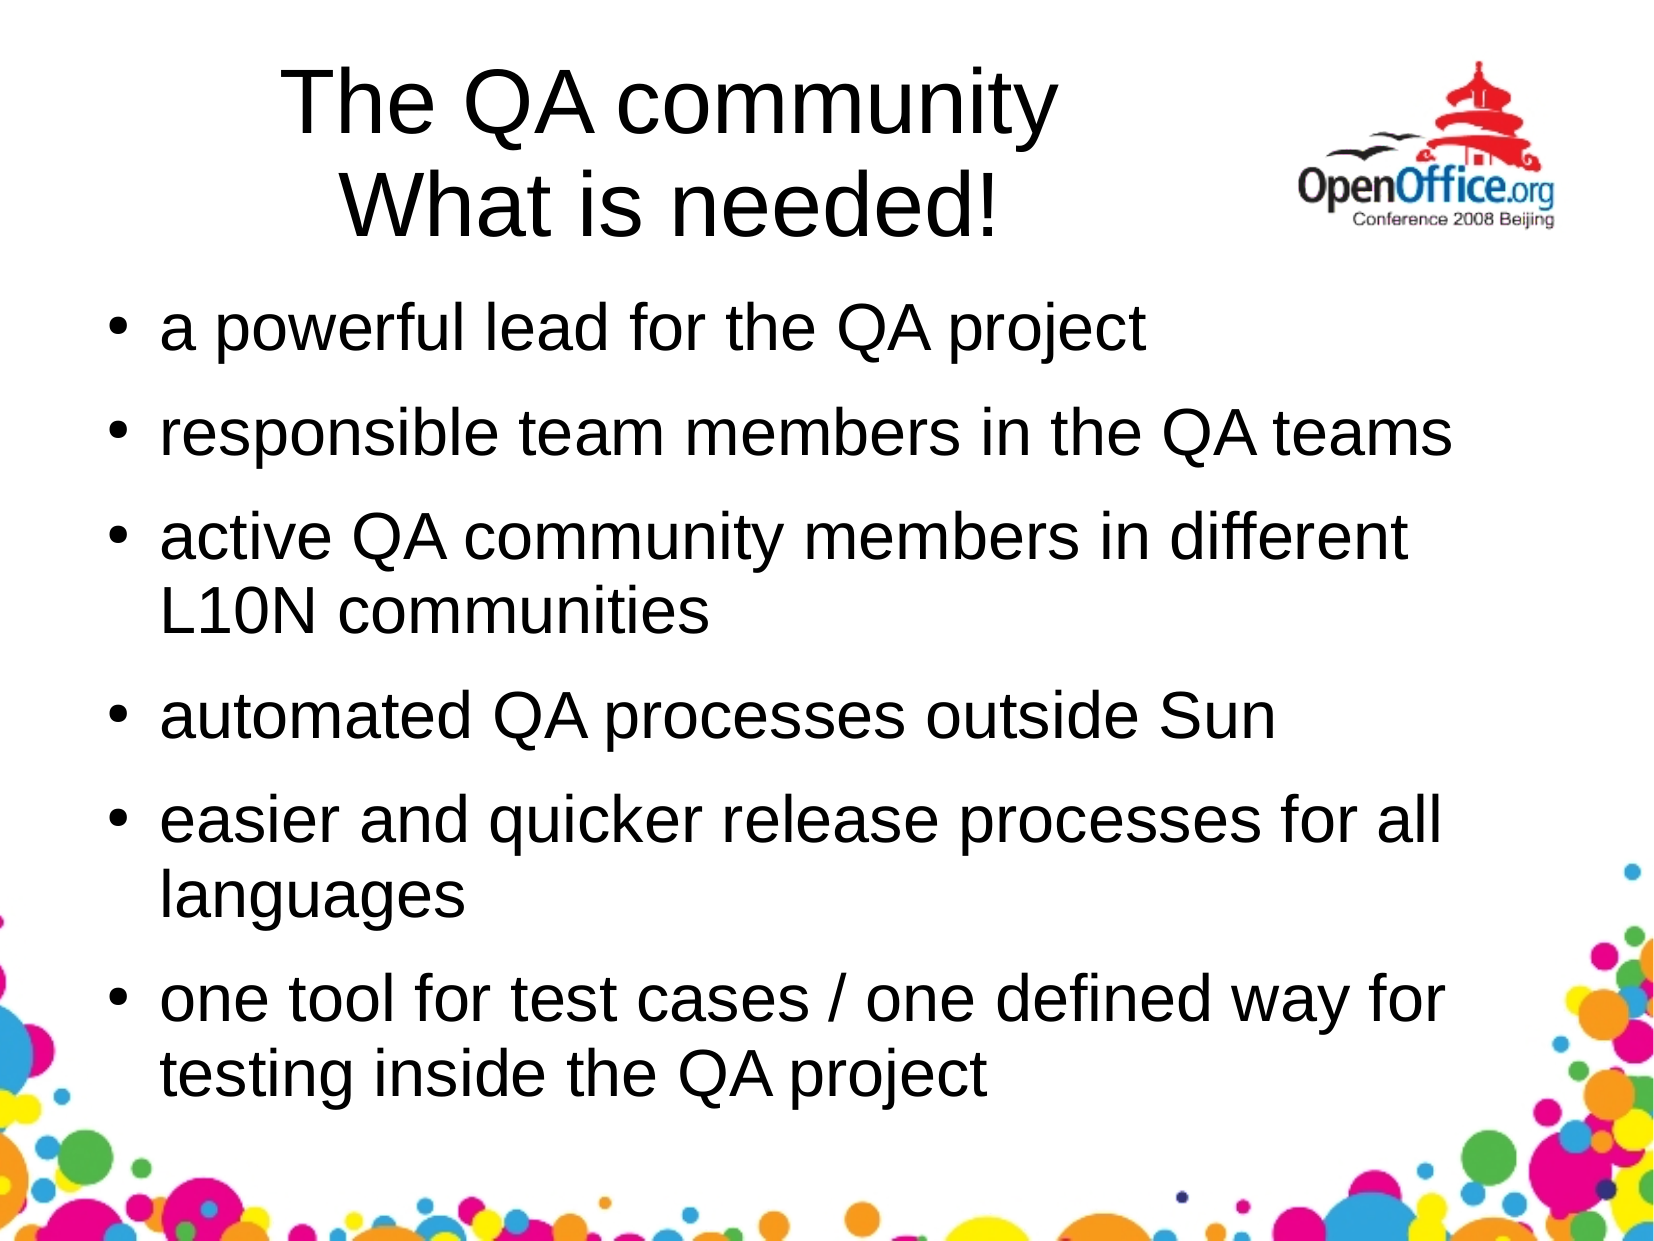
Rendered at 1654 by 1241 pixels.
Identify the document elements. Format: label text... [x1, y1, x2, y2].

list a powerful lead for the QA project responsible team members in the QA teams active QA community members in different L10N communities automated QA processes outside Sun easier and quicker release processes for all languages one tool for test cases / one defined way for testing inside the QA project [88, 290, 1577, 1111]
picture [1285, 51, 1569, 250]
title The QA community What is needed! [82, 50, 1258, 256]
picture [0, 810, 1654, 1241]
